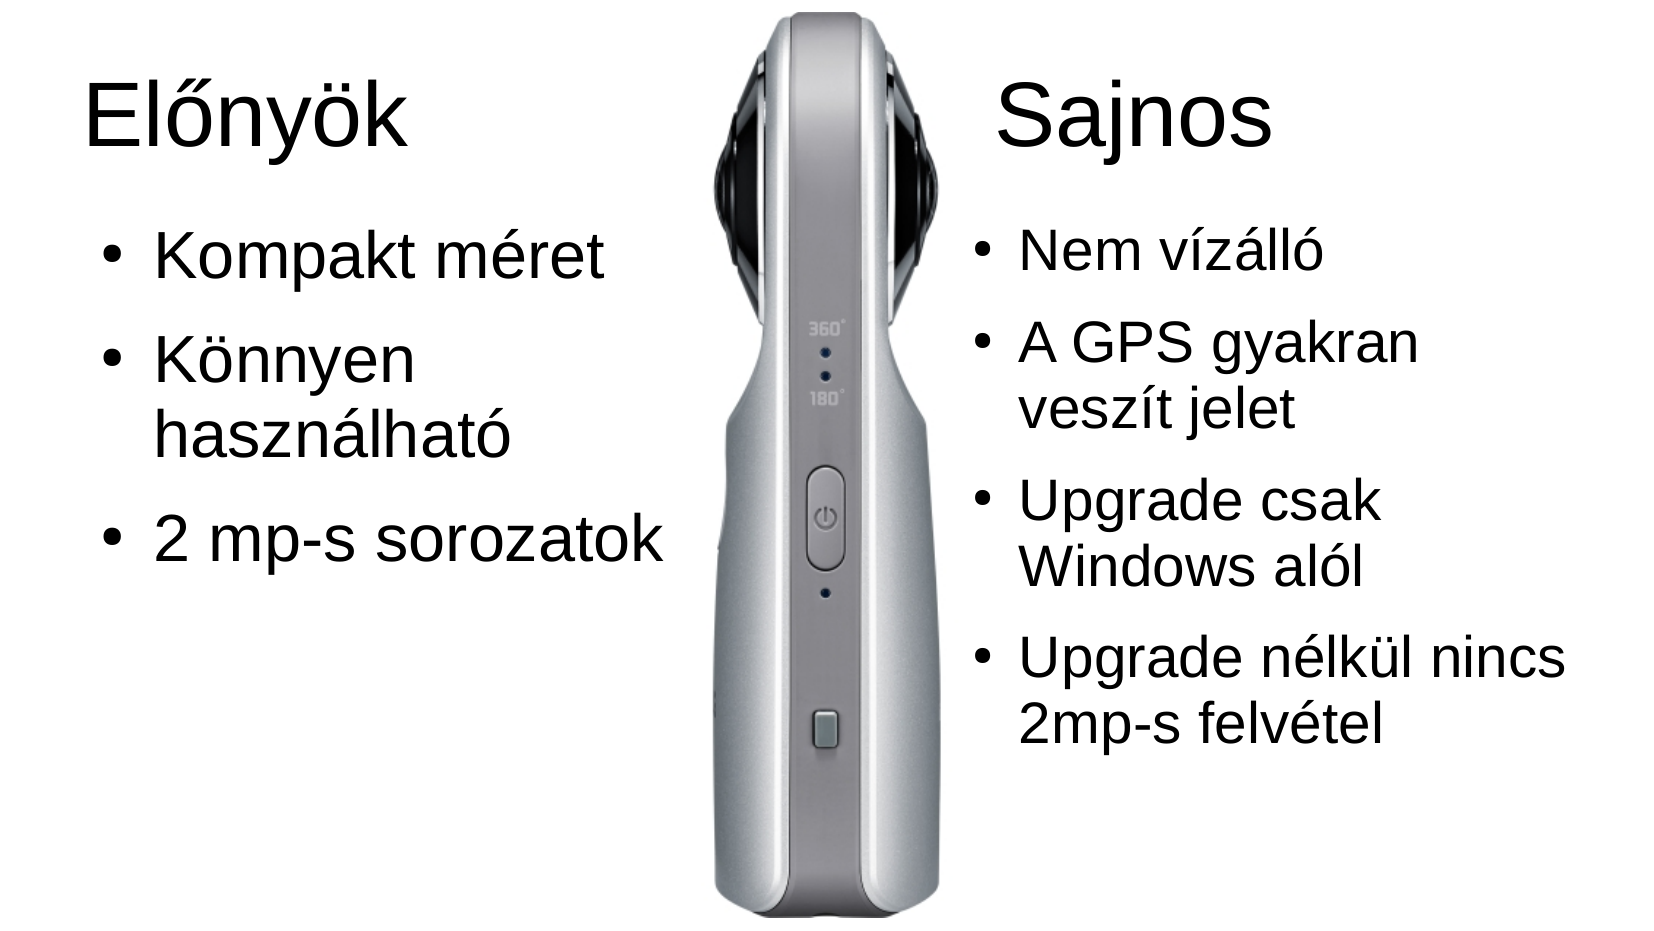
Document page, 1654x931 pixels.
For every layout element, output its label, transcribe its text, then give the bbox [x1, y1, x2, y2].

title Előnyök Sajnos [82, 37, 1571, 193]
list Nem vízálló A GPS gyakran veszít jelet Upgrade csak Windows alól Upgrade nélkül nincs 2mp-s felvétel [956, 217, 1572, 758]
picture [141, 12, 1513, 37]
picture [141, 193, 1513, 918]
list Kompakt méret Könnyen használható 2 mp-s sorozatok [82, 217, 697, 758]
